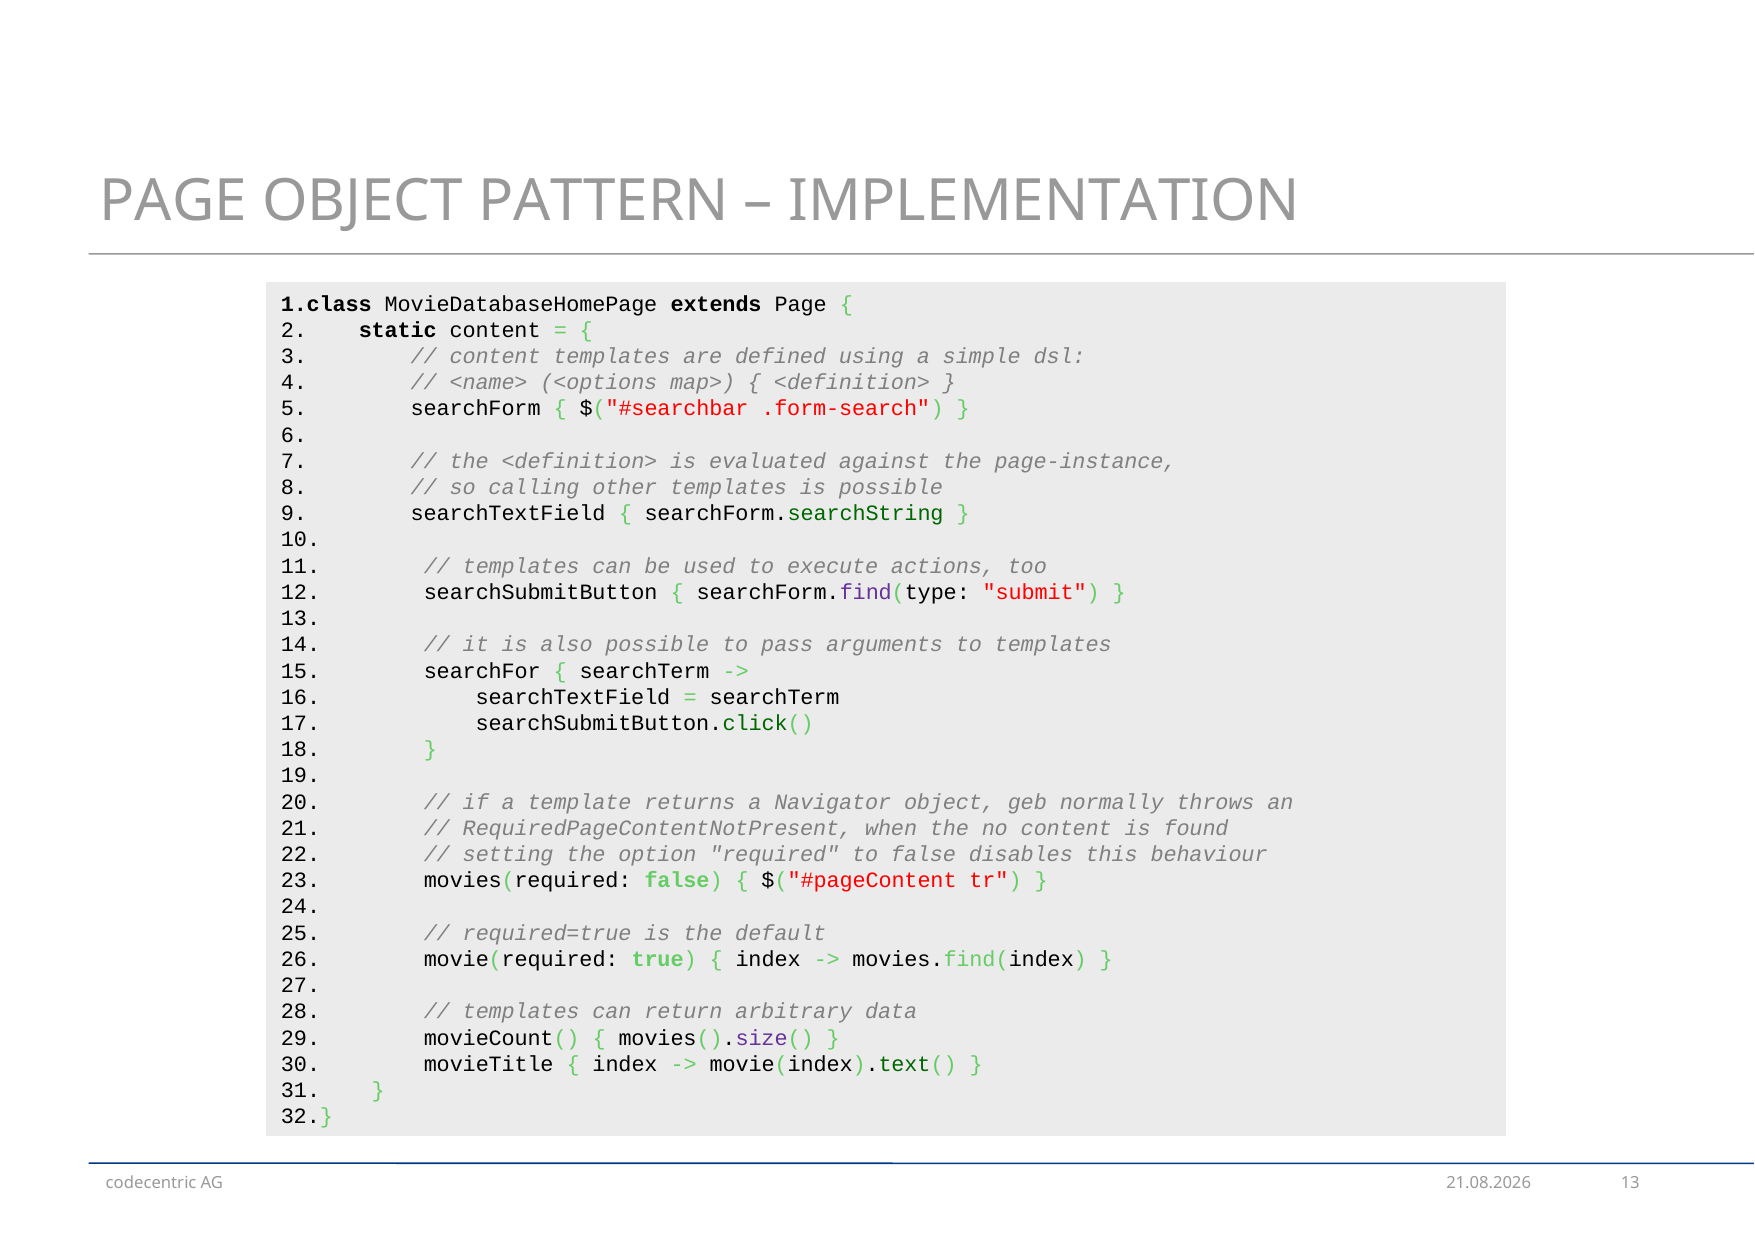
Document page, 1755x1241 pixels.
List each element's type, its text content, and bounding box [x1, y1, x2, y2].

text_box class MovieDatabaseHomePage extends Page { static content = { // content templates are defined using a simple dsl: // <name> (<options map>) { <definition> } searchForm { $("#searchbar .form-search") } // the <definition> is evaluated against the page-instance, // so calling other templates is possible searchTextField { searchForm.searchString } // templates can be used to execute actions, too searchSubmitButton { searchForm.find(type: "submit") } // it is also possible to pass arguments to templates searchFor { searchTerm -> searchTextField = searchTerm searchSubmitButton.click() } // if a template returns a Navigator object, geb normally throws an // RequiredPageContentNotPresent, when the no content is found // setting the option "required" to false disables this behaviour movies(required: false) { $("#pageContent tr") } // required=true is the default movie(required: true) { index -> movies.find(index) } // templates can return arbitrary data movieCount() { movies().size() } movieTitle { index -> movie(index).text() } } 32.} [266, 282, 1506, 1136]
text_box [1603, 1163, 1697, 1219]
title Page Object Pattern – Implementation [82, 153, 1695, 223]
text_box 23.02.2013 [1429, 1163, 1603, 1219]
